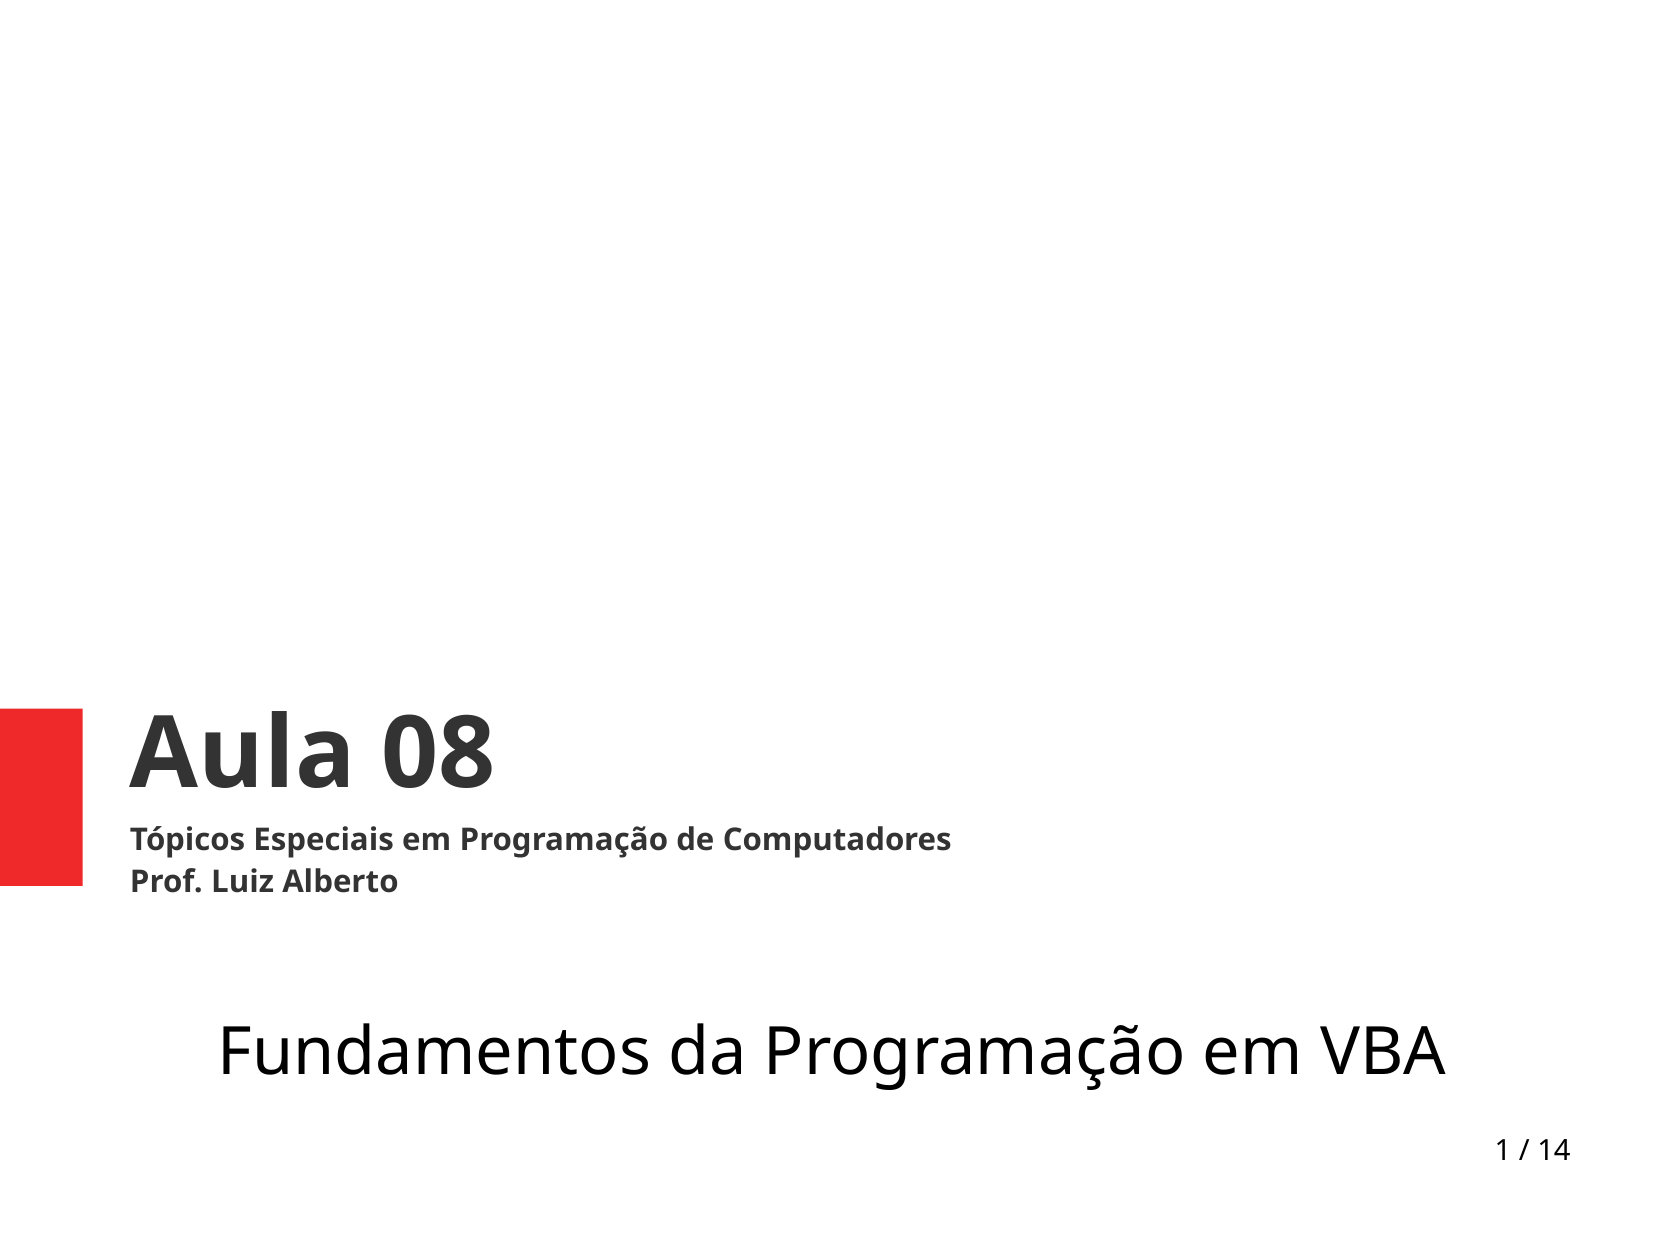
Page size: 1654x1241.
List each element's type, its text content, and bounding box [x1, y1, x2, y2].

subtitle Fundamentos da Programação em VBA [129, 968, 1536, 1130]
title Aula 08 Tópicos Especiais em Programação de Computadores Prof. Luiz Alberto [129, 655, 1536, 928]
